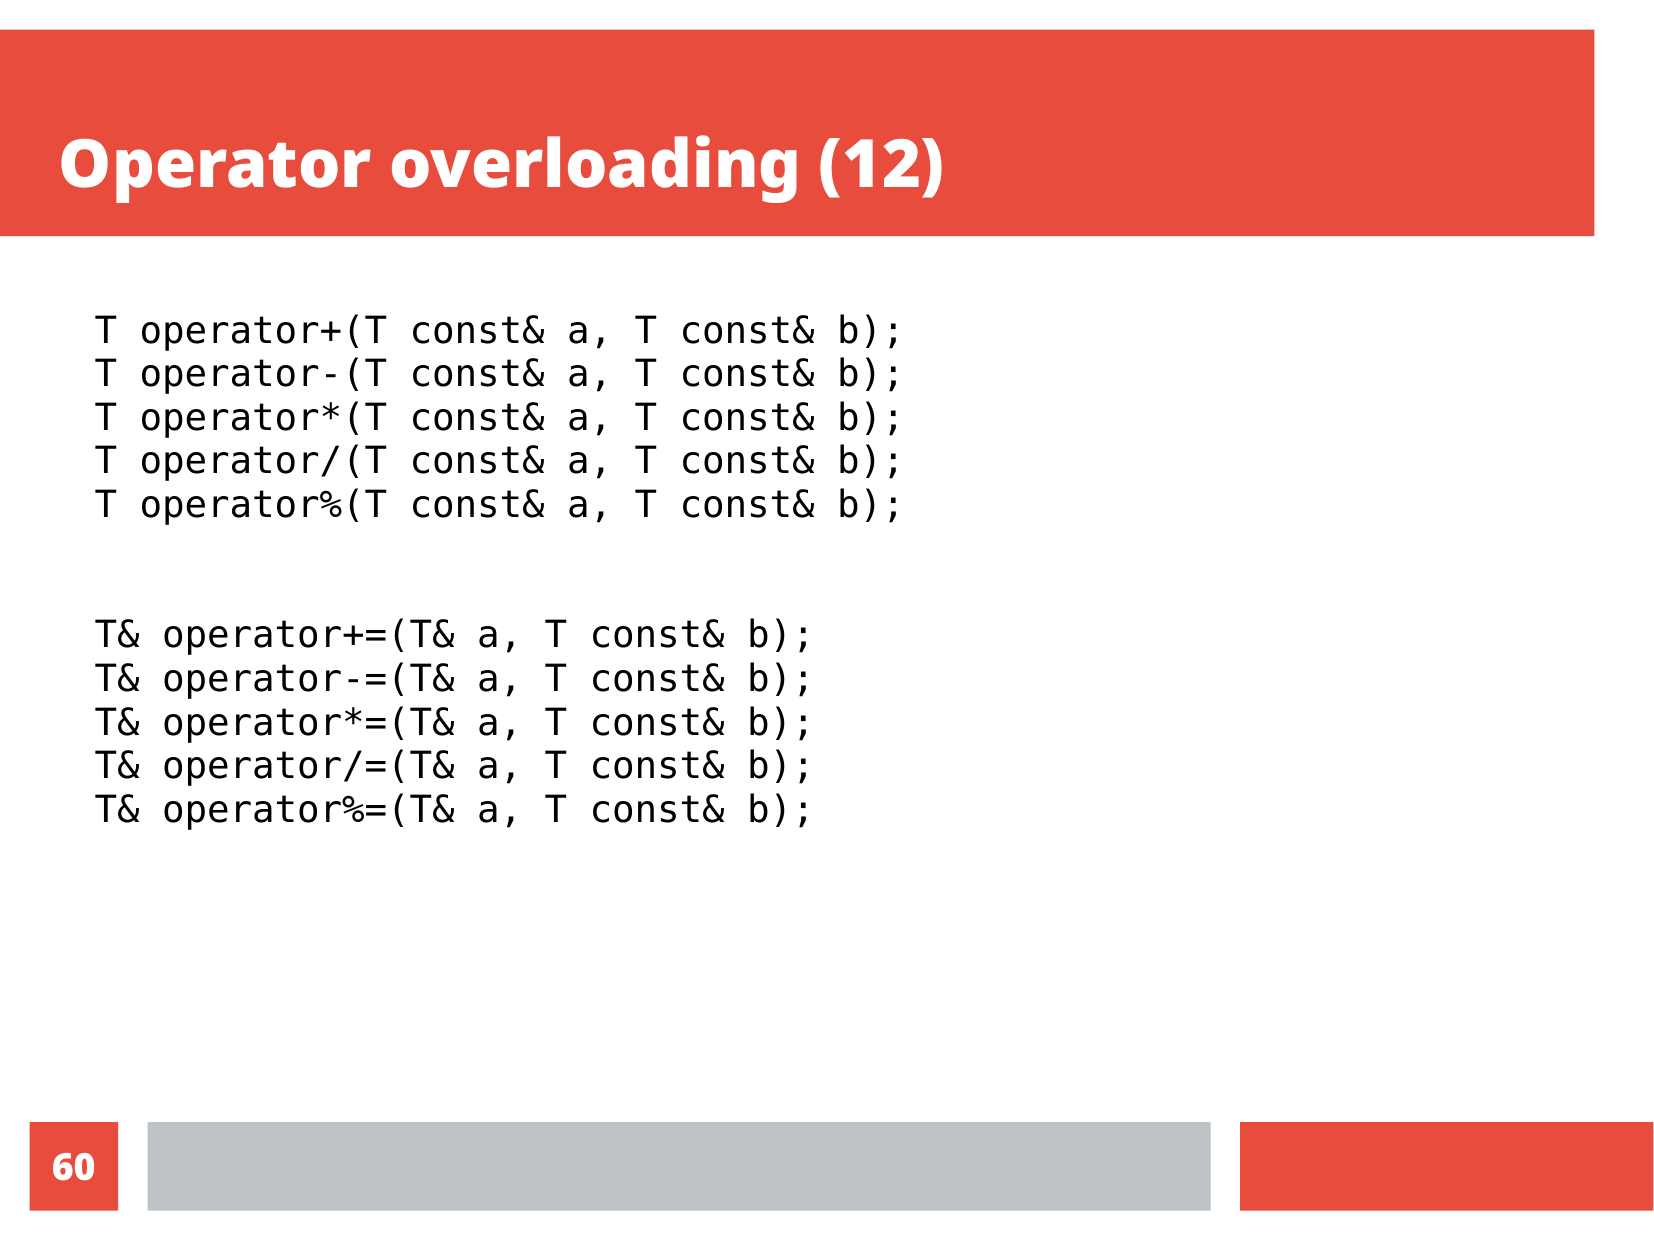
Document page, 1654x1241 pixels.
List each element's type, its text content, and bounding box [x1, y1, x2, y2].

title Operator overloading (12) [59, 59, 1595, 207]
text_box T operator+(T const& a, T const& b); T operator-(T const& a, T const& b); T operator*(T const& a, T const& b); T operator/(T const& a, T const& b); T operator%(T const& a, T const& b); T& operator+=(T& a, T const& b); T& operator-=(T& a, T const& b); T& operator*=(T& a, T const& b); T& operator/=(T& a, T const& b); T& operator%=(T& a, T const& b); [79, 301, 1465, 1046]
